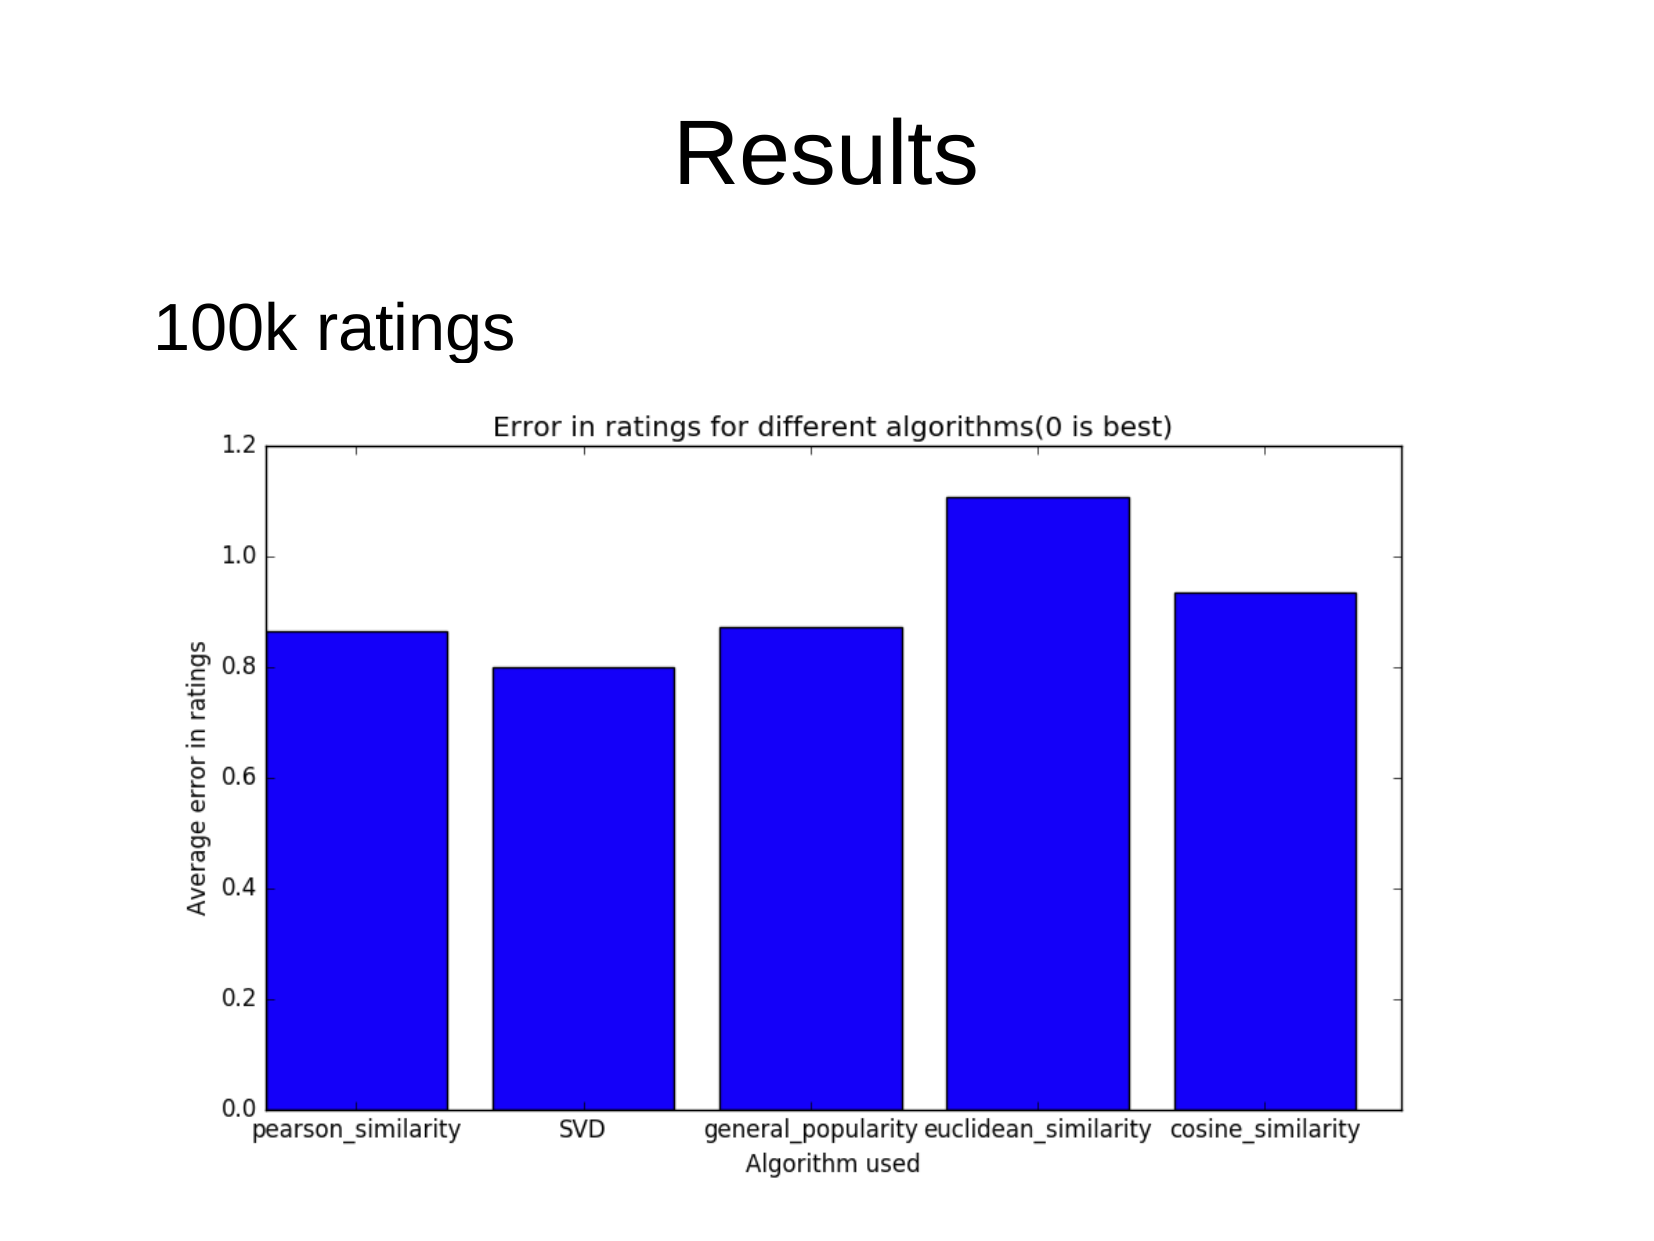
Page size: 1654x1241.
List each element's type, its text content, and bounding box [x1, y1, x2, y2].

list 100k ratings [82, 290, 1571, 1010]
picture [82, 363, 1548, 1193]
title Results [82, 49, 1571, 257]
